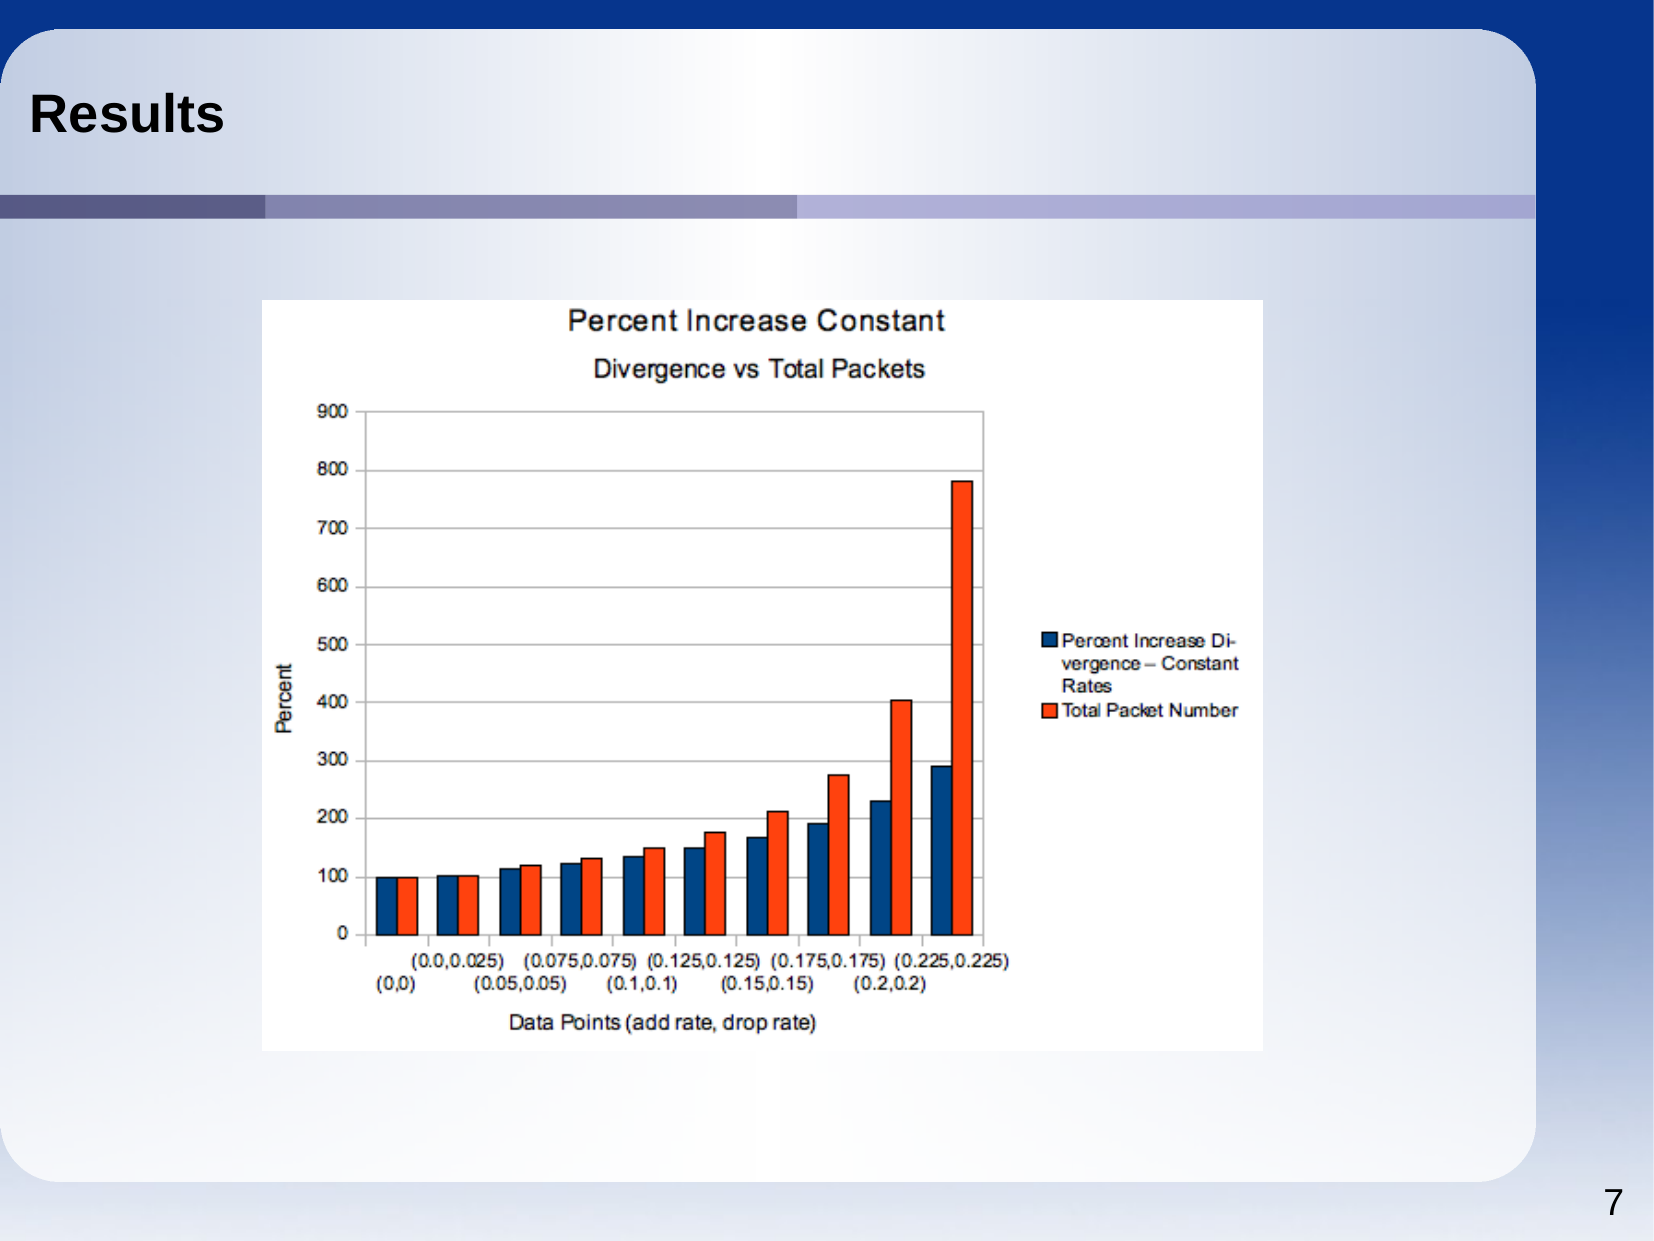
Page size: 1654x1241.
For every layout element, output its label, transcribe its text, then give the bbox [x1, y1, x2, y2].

picture [262, 300, 1263, 1051]
picture [0, 0, 1654, 1241]
title Results [29, 56, 1506, 170]
